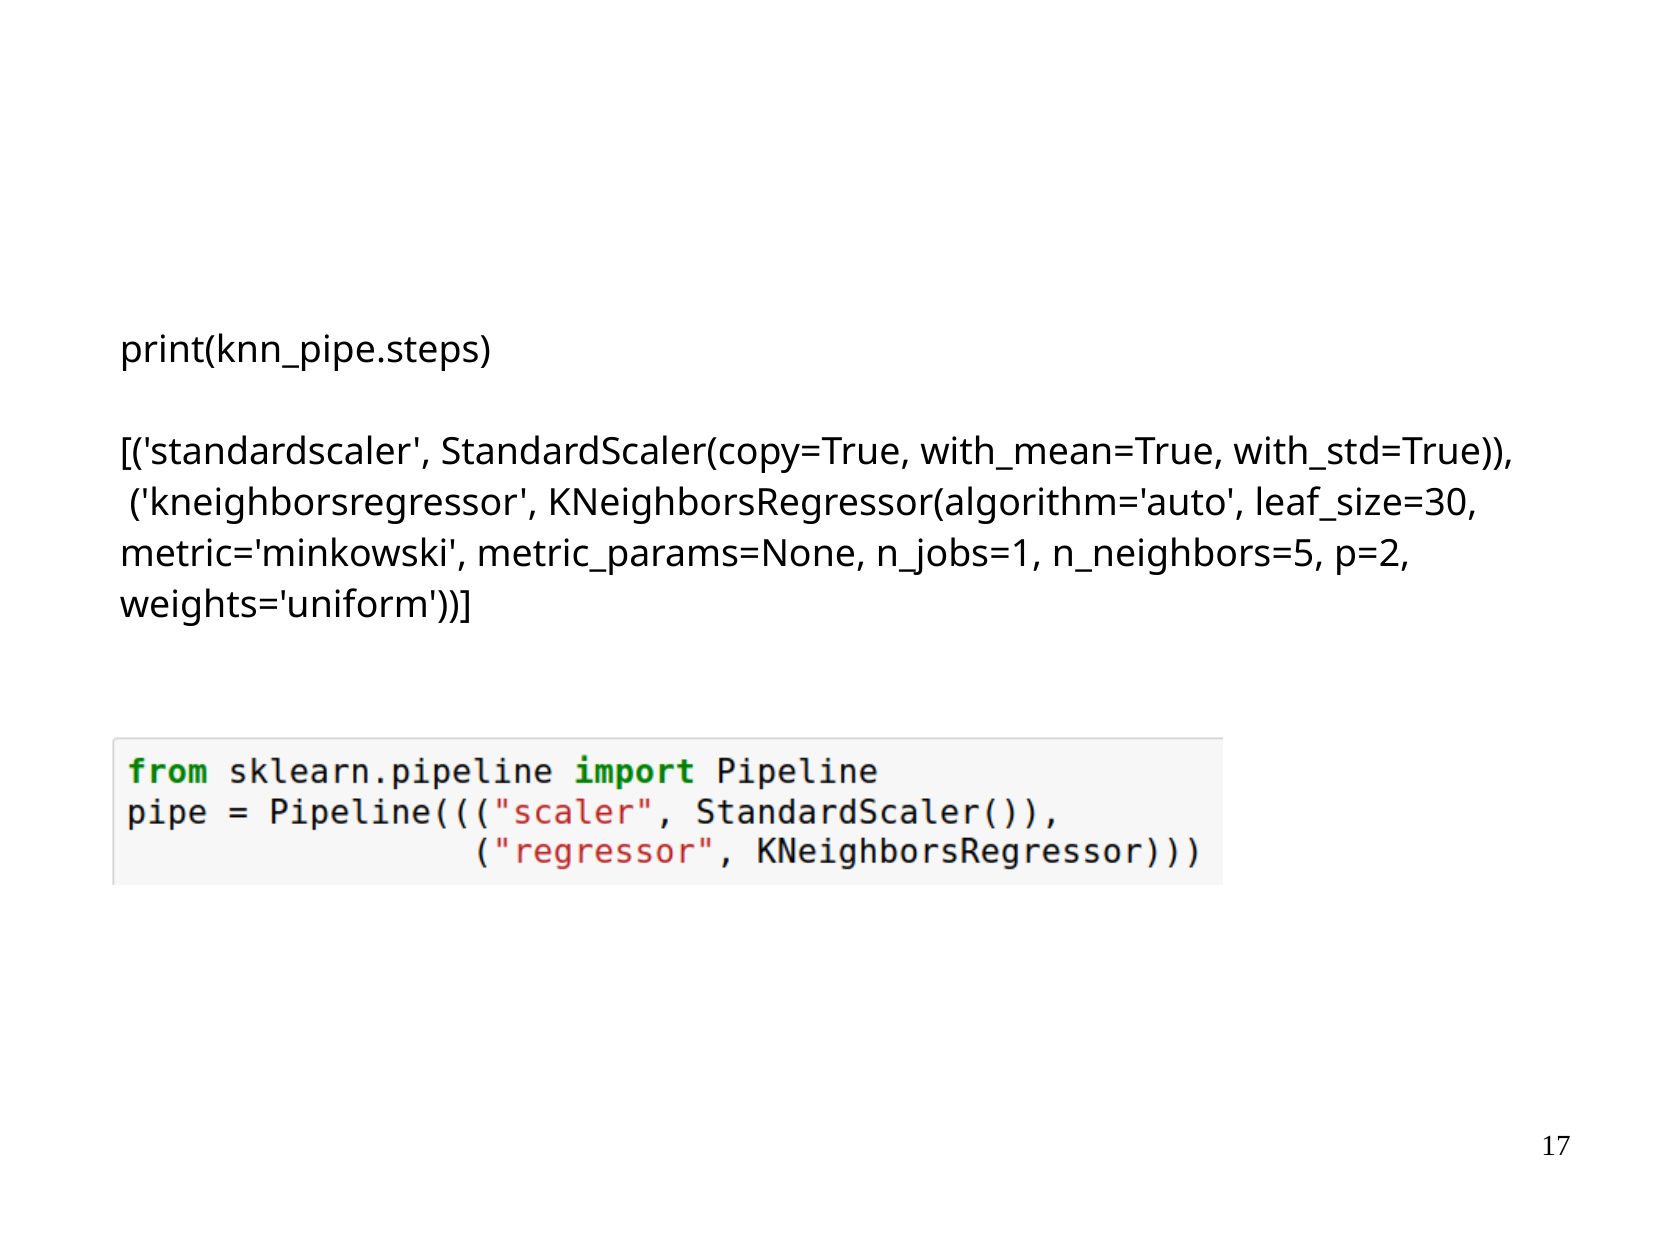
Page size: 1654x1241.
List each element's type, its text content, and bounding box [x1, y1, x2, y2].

picture [105, 719, 1223, 886]
text_box print(knn_pipe.steps) [('standardscaler', StandardScaler(copy=True, with_mean=True, with_std=True)), ('kneighborsregressor', KNeighborsRegressor(algorithm='auto', leaf_size=30, metric='minkowski', metric_params=None, n_jobs=1, n_neighbors=5, p=2, weights='uniform'))] [105, 315, 1546, 706]
